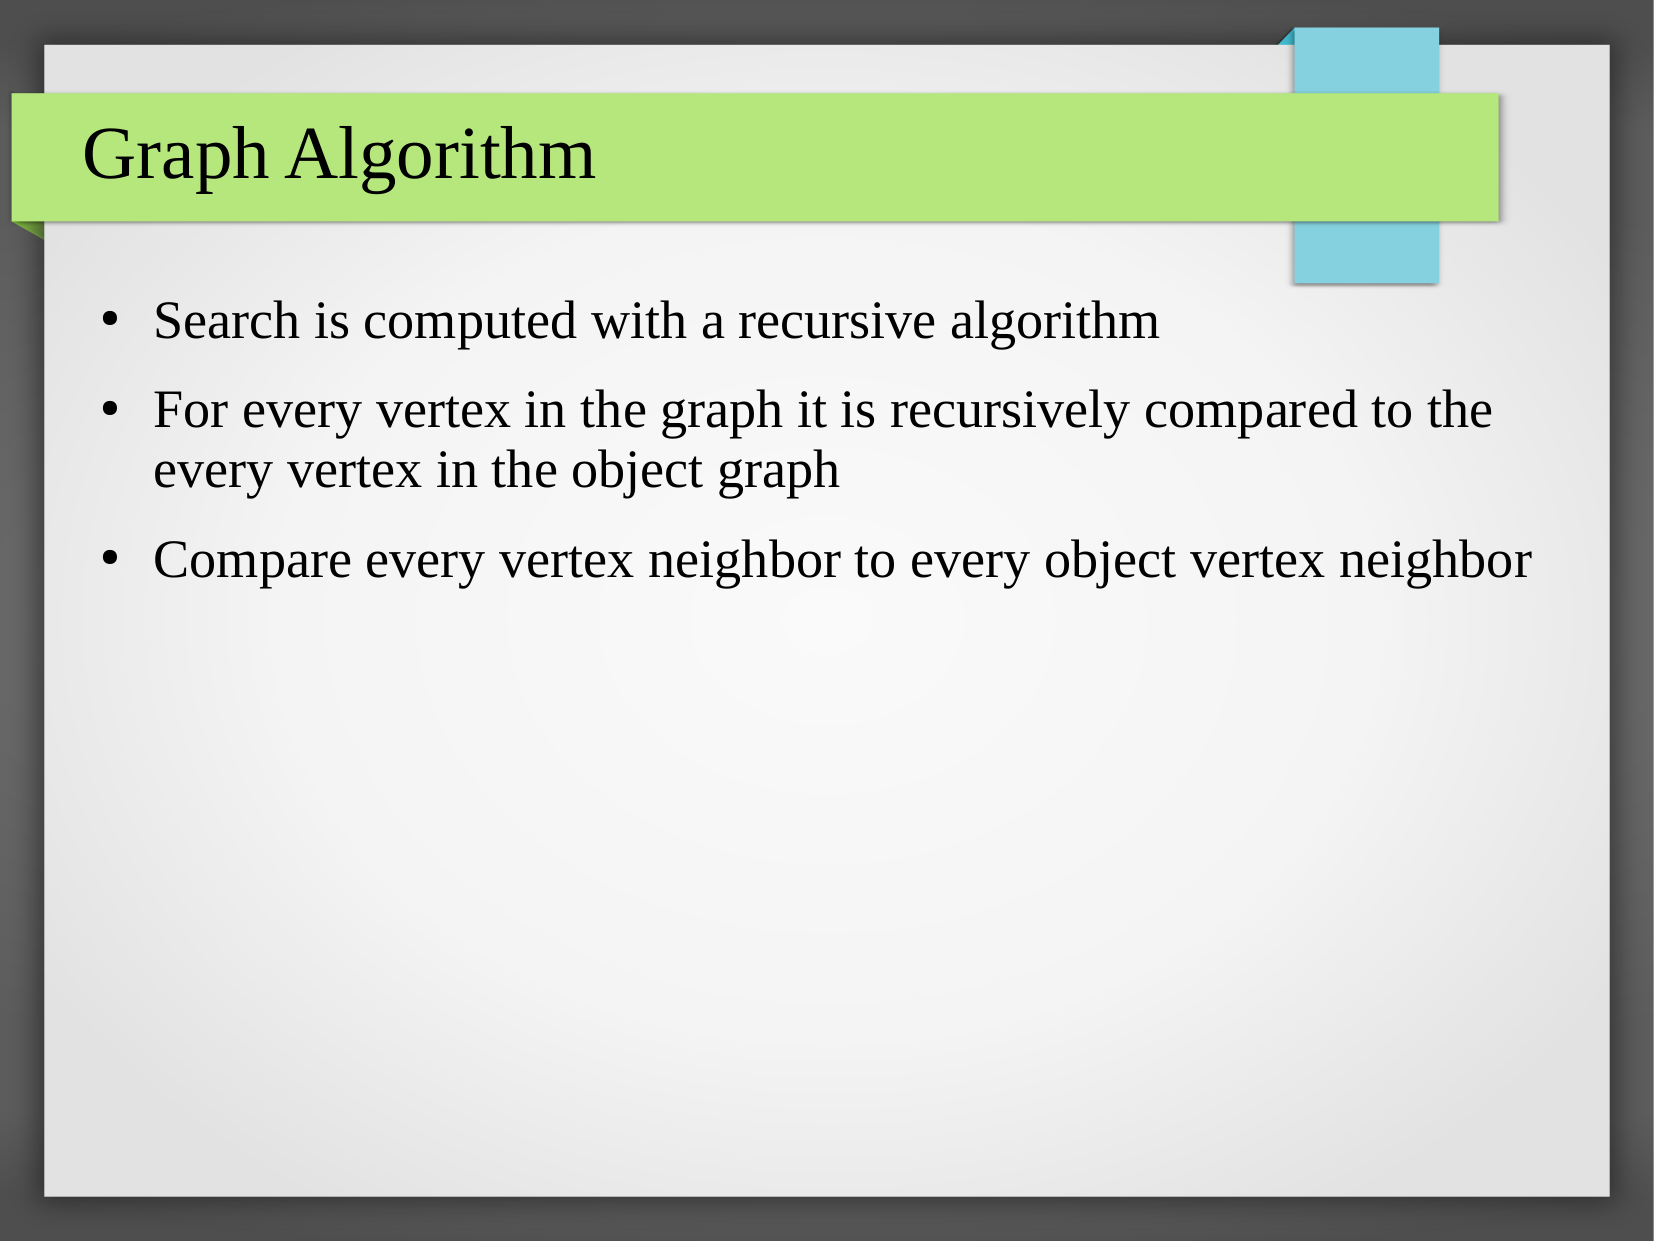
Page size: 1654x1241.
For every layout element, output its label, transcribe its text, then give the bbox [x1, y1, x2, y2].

title Graph Algorithm [82, 94, 1264, 213]
list Search is computed with a recursive algorithm For every vertex in the graph it is recursively compared to the every vertex in the object graph Compare every vertex neighbor to every object vertex neighbor [82, 290, 1571, 1010]
picture [0, 0, 1654, 1241]
